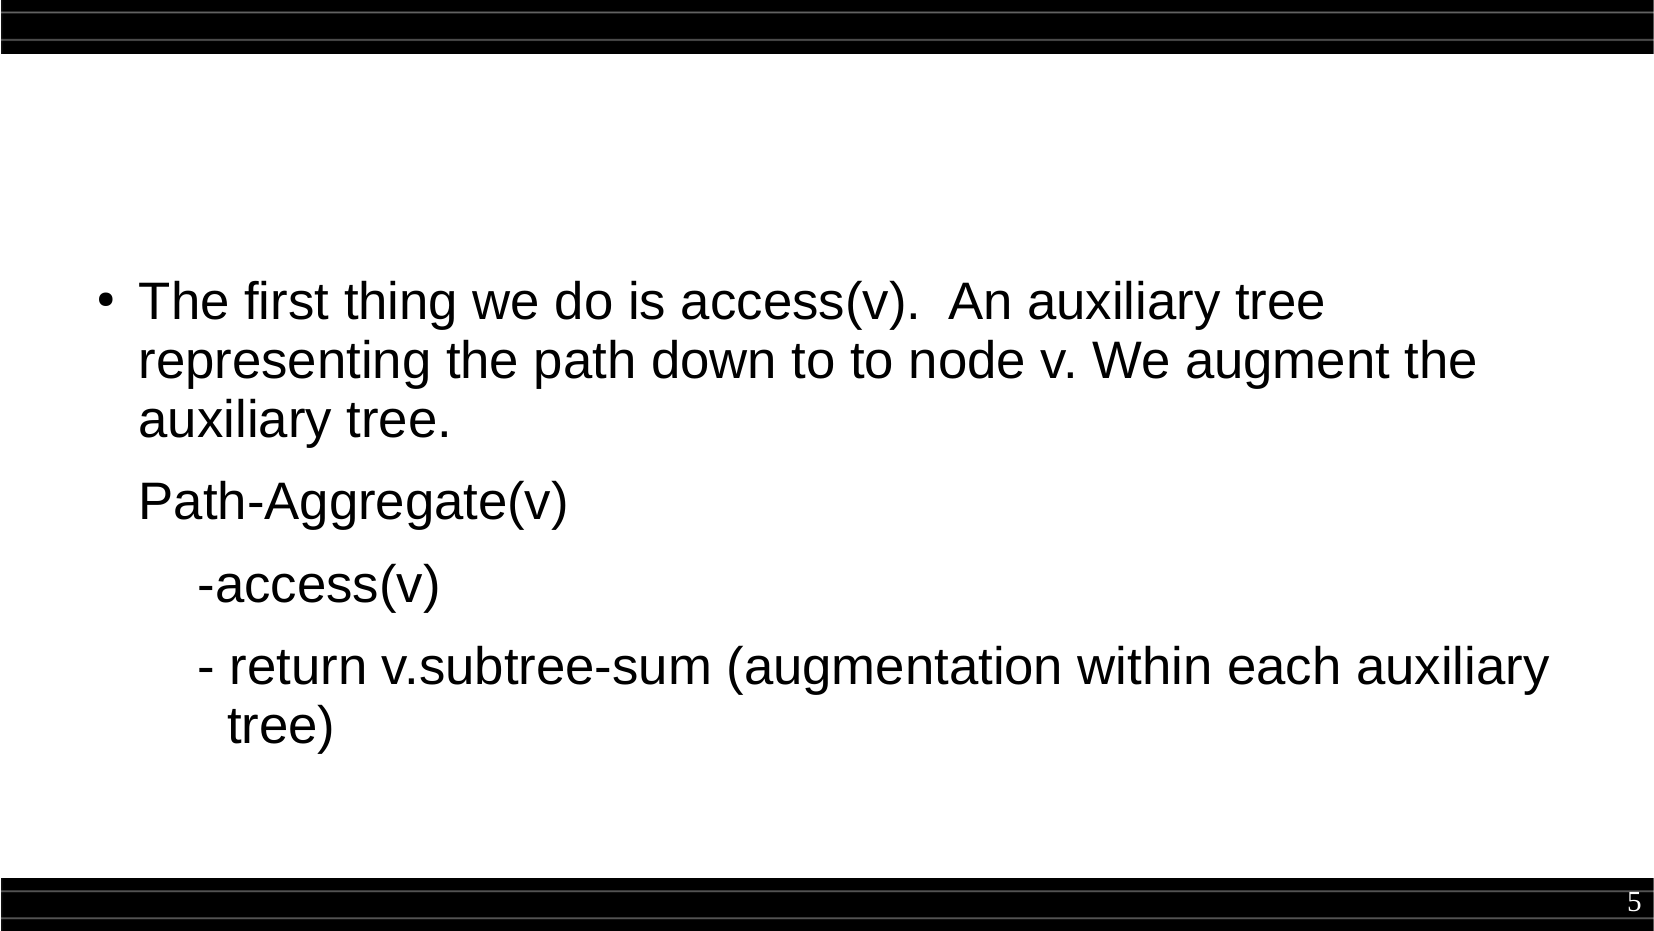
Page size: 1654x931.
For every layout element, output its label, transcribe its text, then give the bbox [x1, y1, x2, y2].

picture [1, 0, 1654, 54]
list The first thing we do is access(v). An auxiliary tree representing the path down to to node v. We augment the auxiliary tree. Path-Aggregate(v) -access(v) - return v.subtree-sum (augmentation within each auxiliary tree) [82, 271, 1571, 758]
picture [1, 878, 1654, 931]
